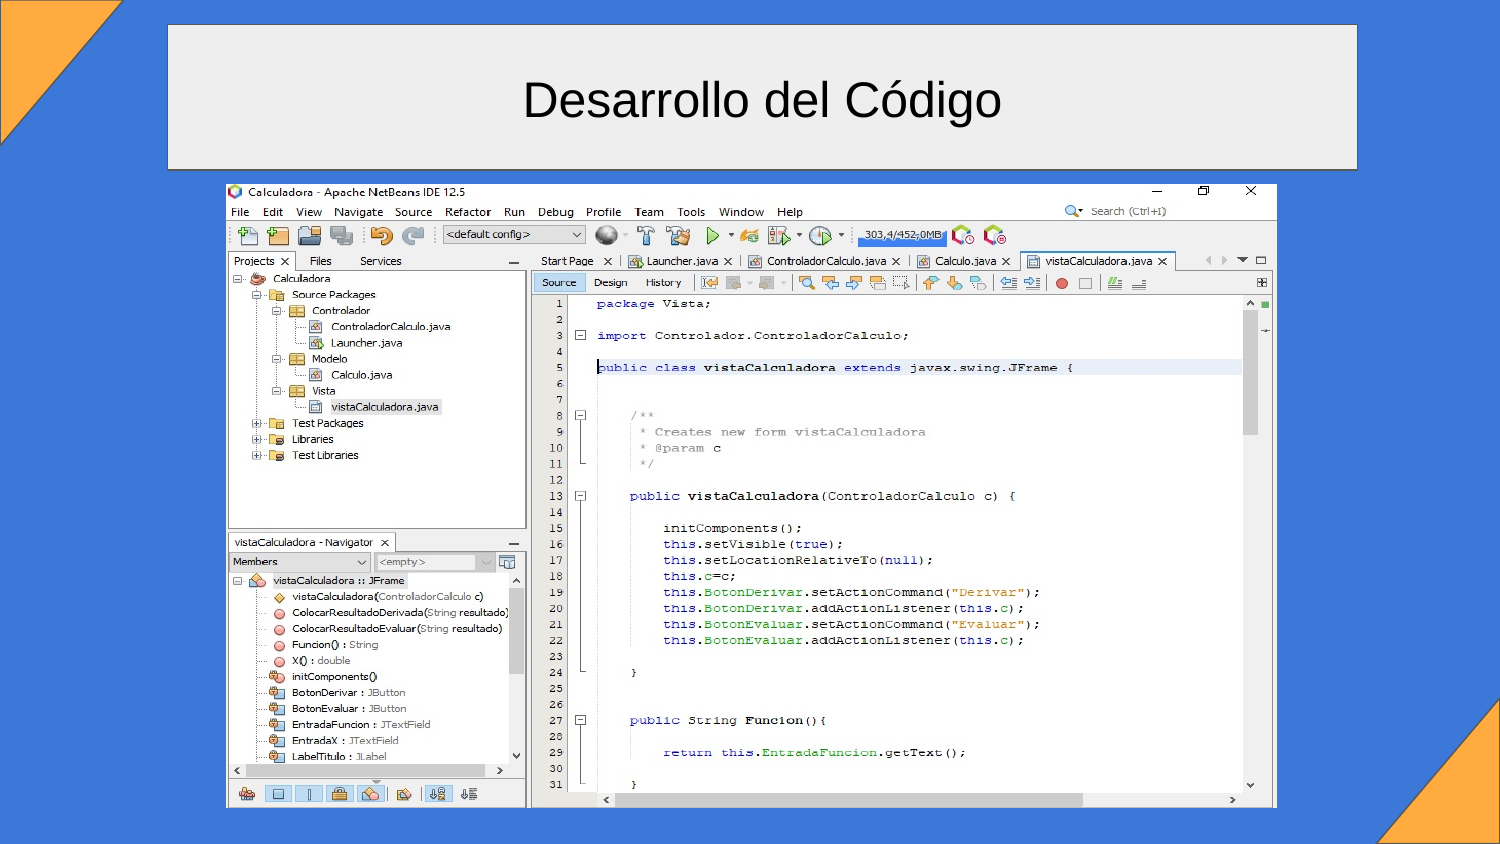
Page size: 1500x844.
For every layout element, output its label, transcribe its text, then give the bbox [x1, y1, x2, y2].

text_box [1376, 697, 1500, 844]
text_box Desarrollo del Código [167, 24, 1358, 171]
text_box [0, 0, 124, 146]
picture [226, 184, 1277, 808]
